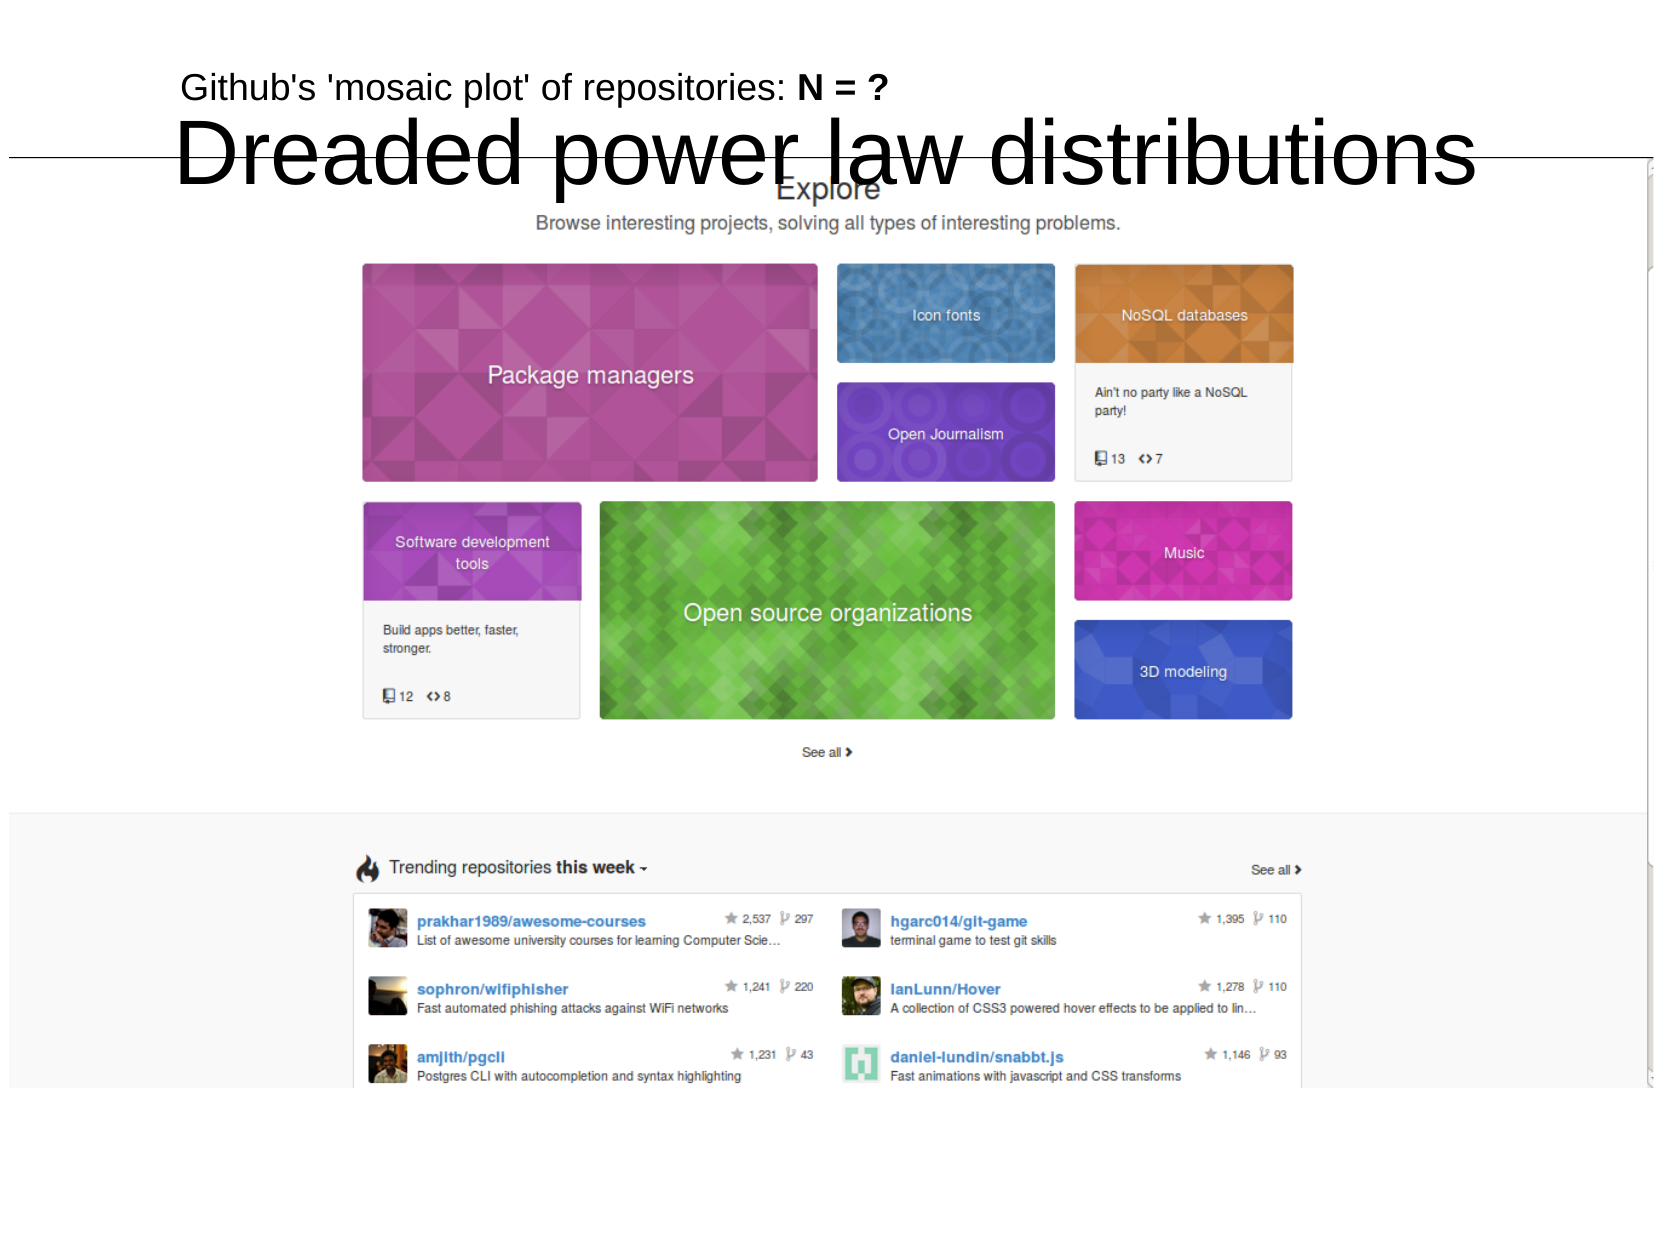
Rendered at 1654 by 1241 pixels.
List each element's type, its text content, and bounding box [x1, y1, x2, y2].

picture [9, 157, 1654, 1088]
title Dreaded power law distributions [82, 49, 1571, 257]
